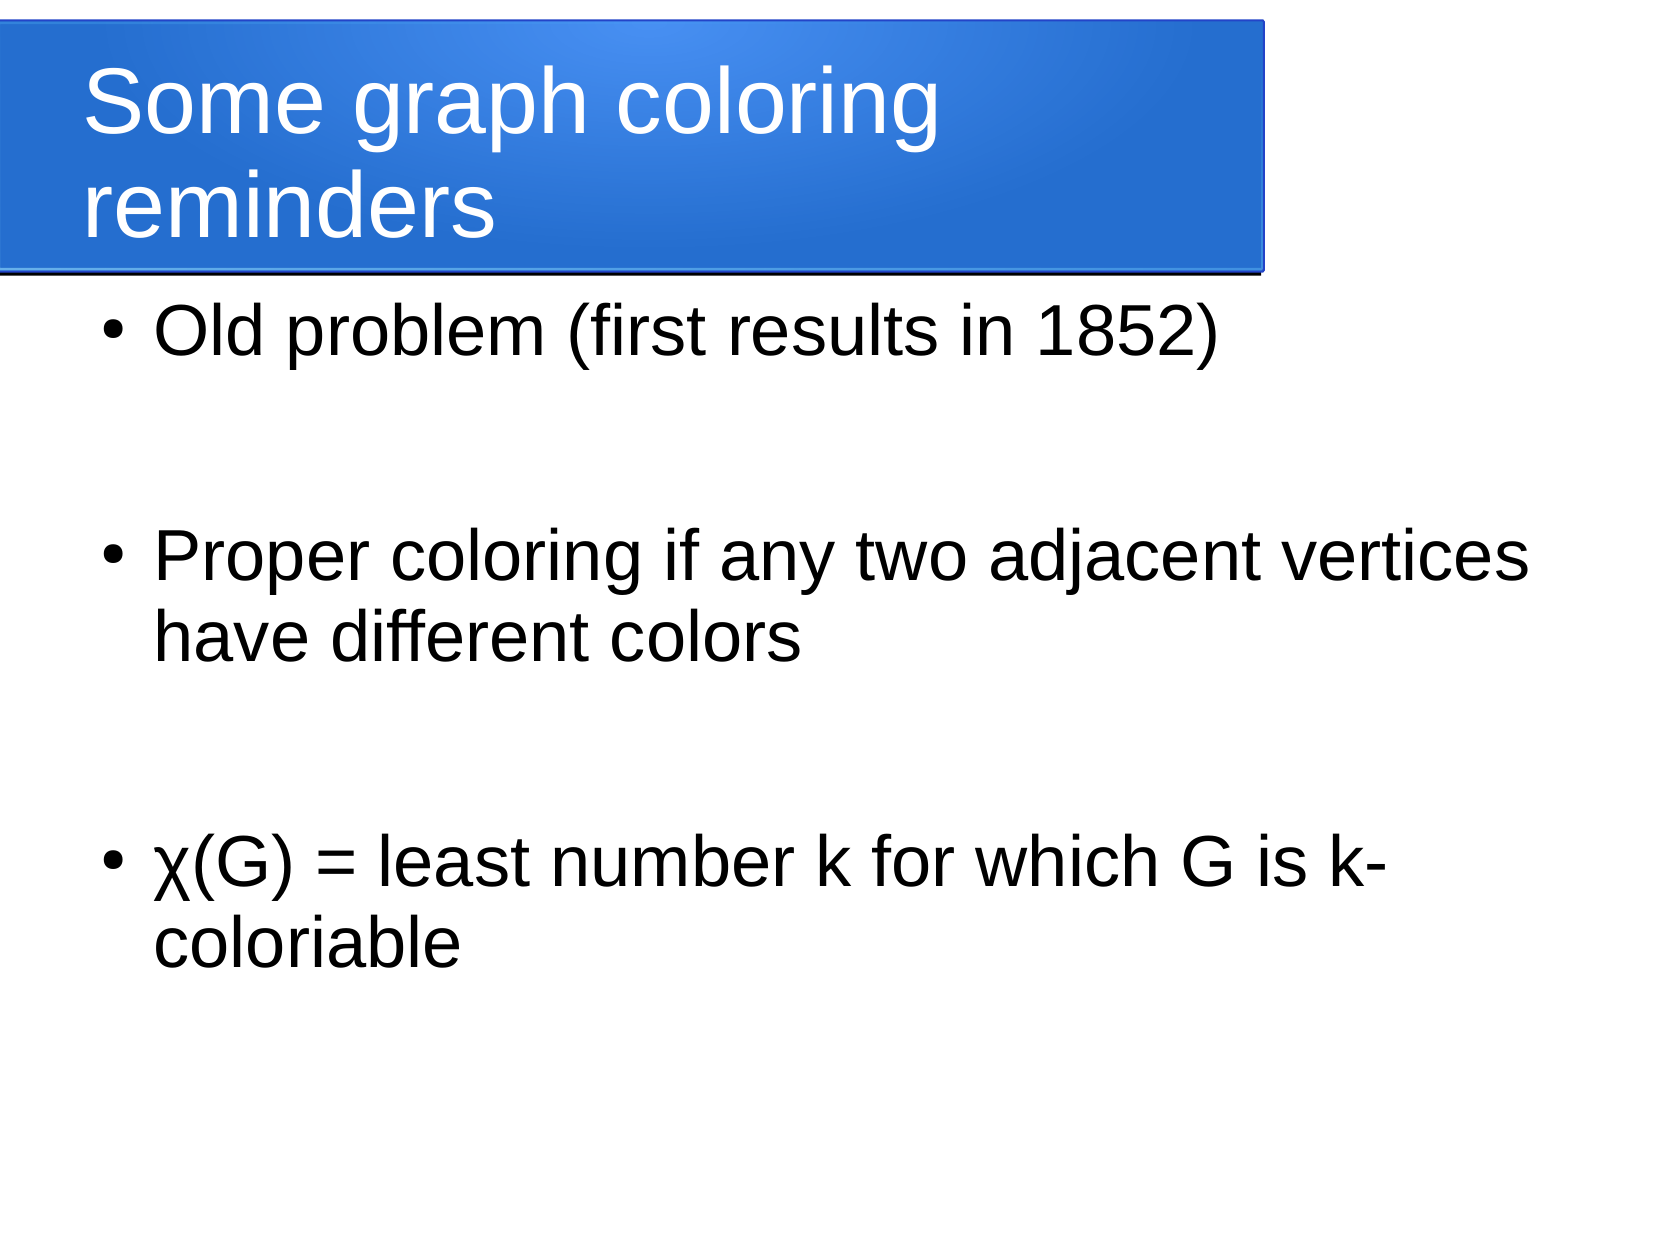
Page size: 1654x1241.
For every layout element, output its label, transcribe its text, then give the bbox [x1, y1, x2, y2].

title Some graph coloring reminders [82, 48, 1250, 258]
list Old problem (first results in 1852) Proper coloring if any two adjacent vertices have different colors χ(G) = least number k for which G is k-coloriable [82, 290, 1538, 1088]
